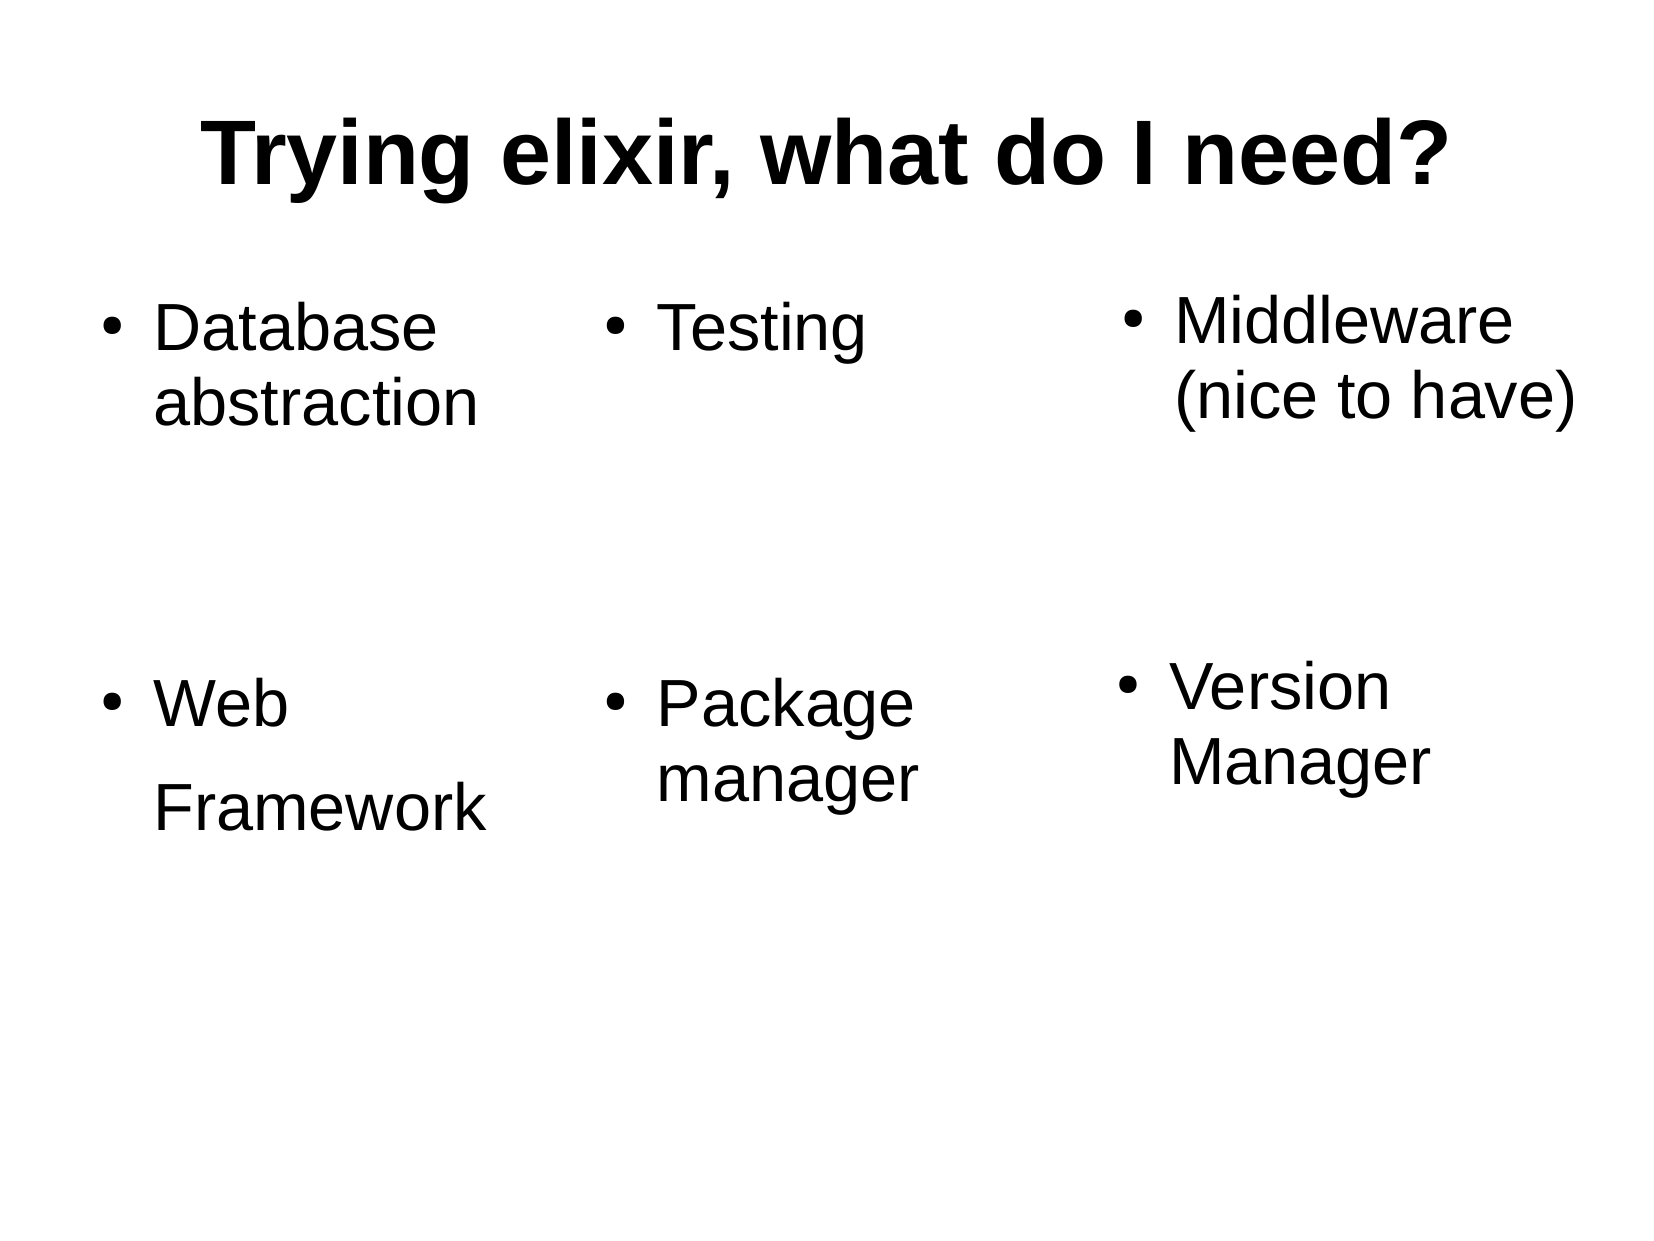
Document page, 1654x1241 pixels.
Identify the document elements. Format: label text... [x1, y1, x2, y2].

list Package manager [585, 665, 1065, 1009]
list Testing [585, 290, 1065, 634]
title Trying elixir, what do I need? [82, 49, 1571, 257]
list Database abstraction [82, 290, 562, 634]
list Version Manager [1098, 649, 1578, 993]
list Web Framework [82, 665, 562, 1009]
list Middleware (nice to have) [1103, 283, 1583, 627]
